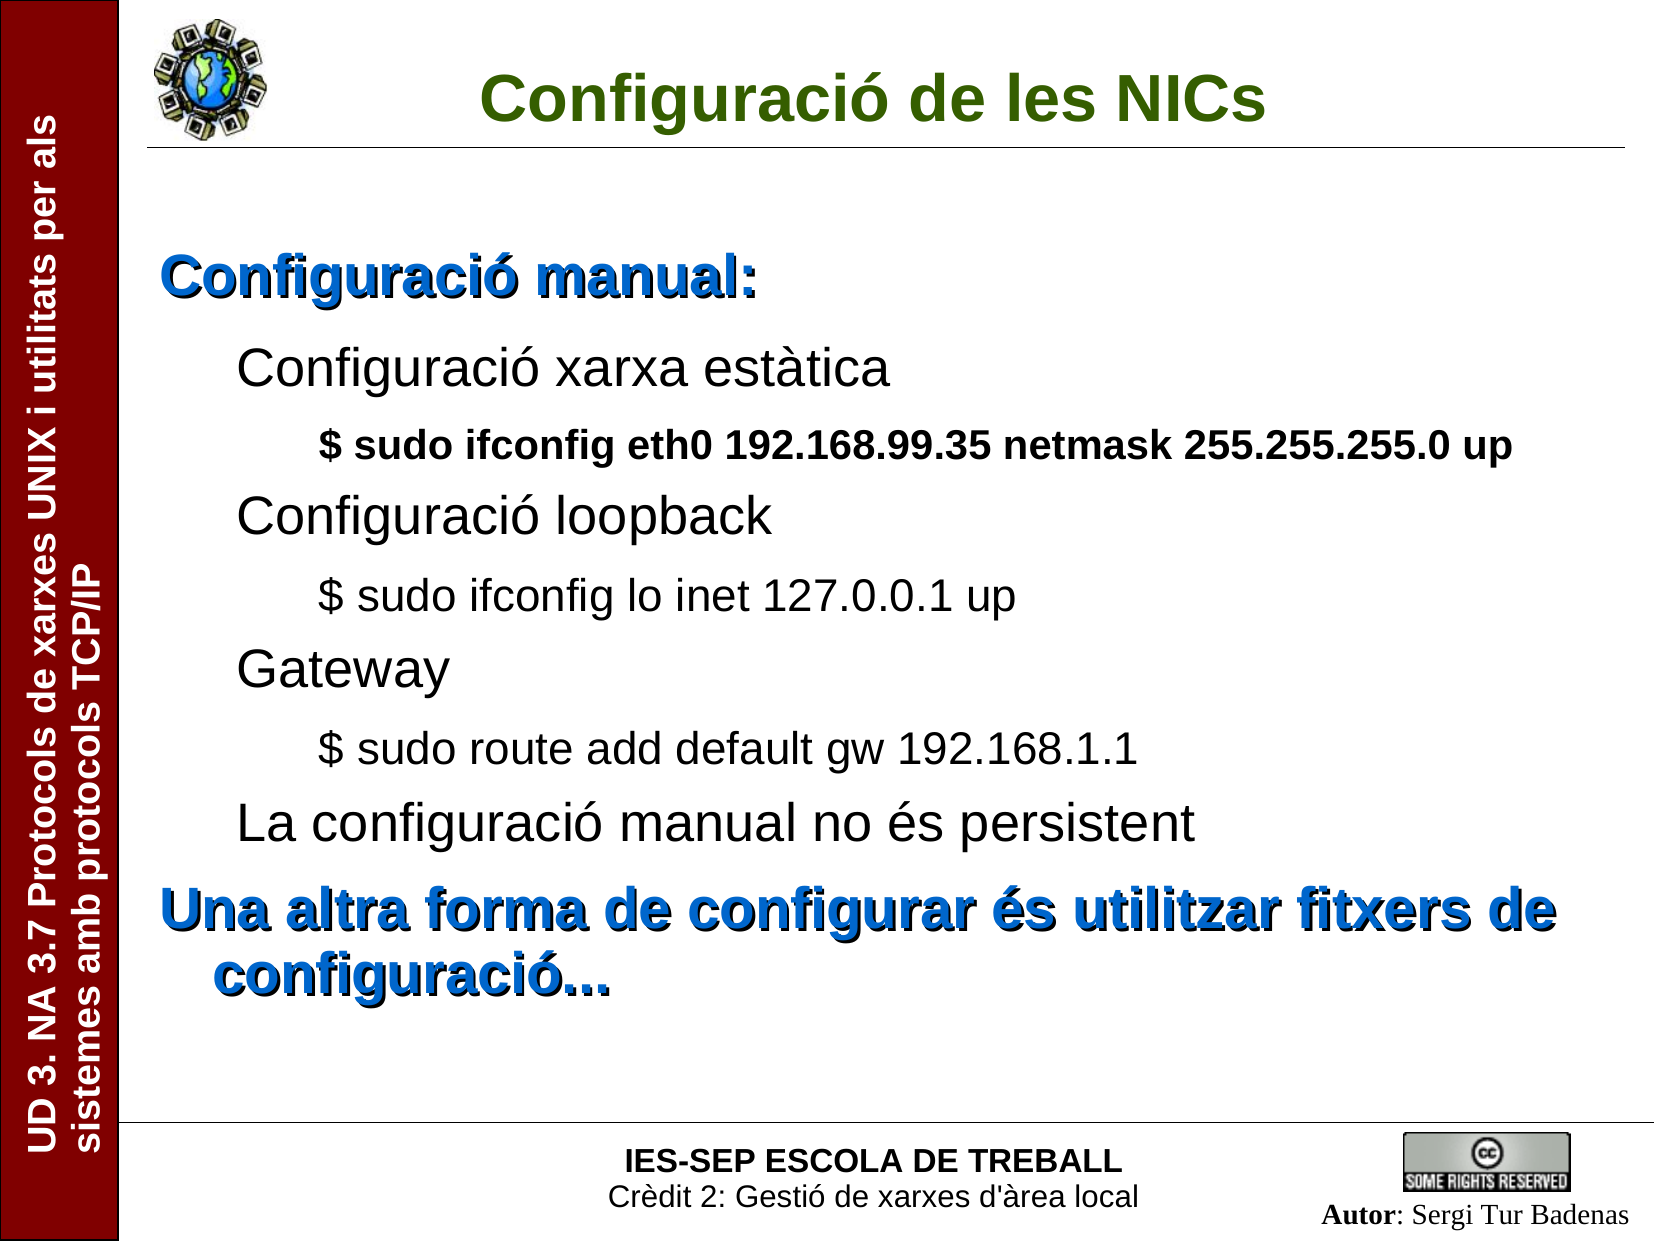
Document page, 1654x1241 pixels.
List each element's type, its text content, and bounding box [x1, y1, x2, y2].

list Configuració manual: Configuració xarxa estàtica $ sudo ifconfig eth0 192.168.99.35 netmask 255.255.255.0 up Configuració loopback $ sudo ifconfig lo inet 127.0.0.1 up Gateway $ sudo route add default gw 192.168.1.1 La configuració manual no és persistent Una altra forma de configurar és utilitzar fitxers de configuració... [141, 242, 1630, 1093]
picture [154, 19, 268, 49]
title Configuració de les NICs [129, 49, 1619, 148]
picture [1403, 1132, 1571, 1192]
